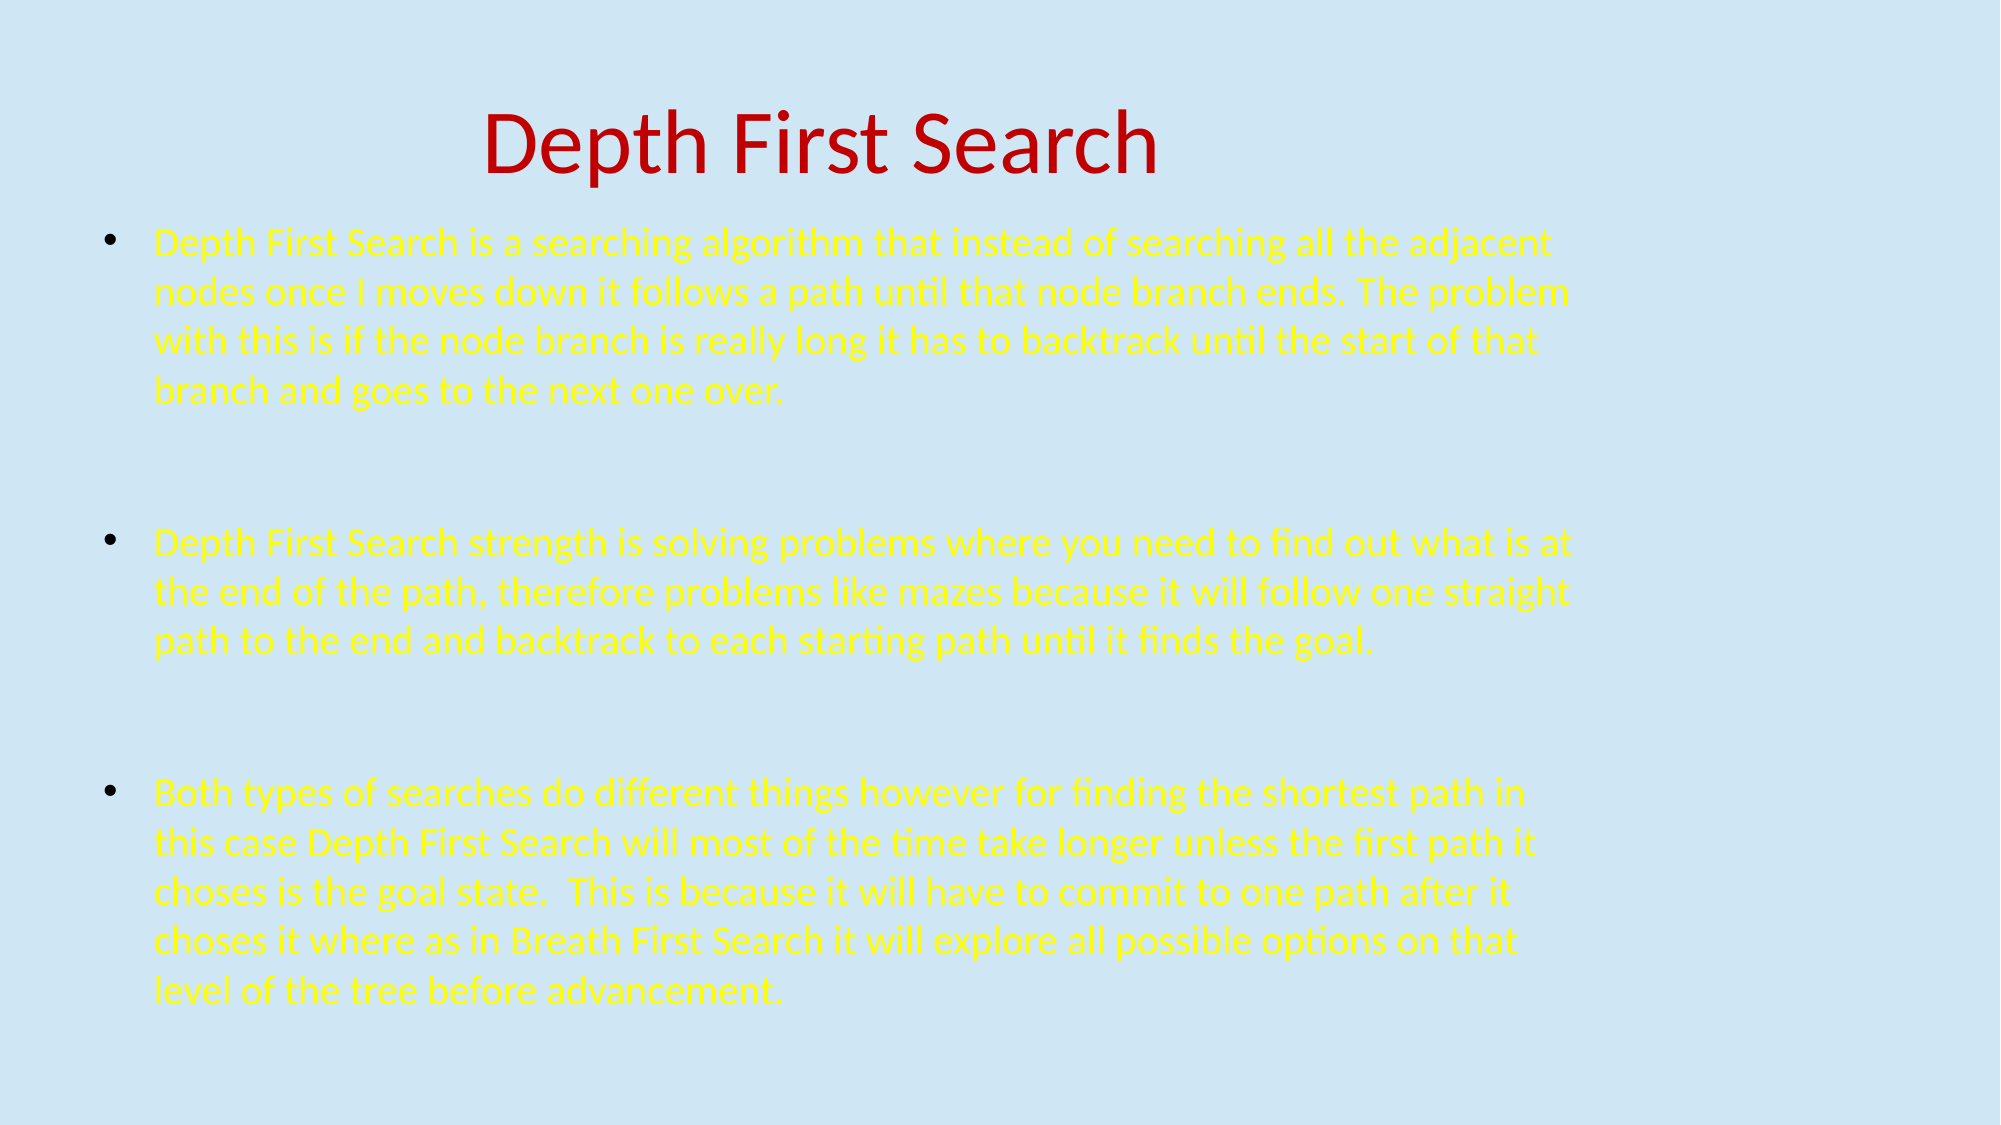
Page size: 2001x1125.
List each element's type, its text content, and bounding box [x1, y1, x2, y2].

title Depth First Search [0, 43, 1723, 231]
list Depth First Search is a searching algorithm that instead of searching all the adjacent nodes once I moves down it follows a path until that node branch ends. The problem with this is if the node branch is really long it has to backtrack until the start of that branch and goes to the next one over. Depth First Search strength is solving problems where you need to find out what is at the end of the path, therefore problems like mazes because it will follow one straight path to the end and backtrack to each starting path until it finds the goal. Both types of searches do different things however for finding the shortest path in this case Depth First Search will most of the time take longer unless the first path it choses is the goal state. This is because it will have to commit to one path after it choses it where as in Breath First Search it will explore all possible options on that level of the tree before advancement. [88, 207, 1601, 1025]
